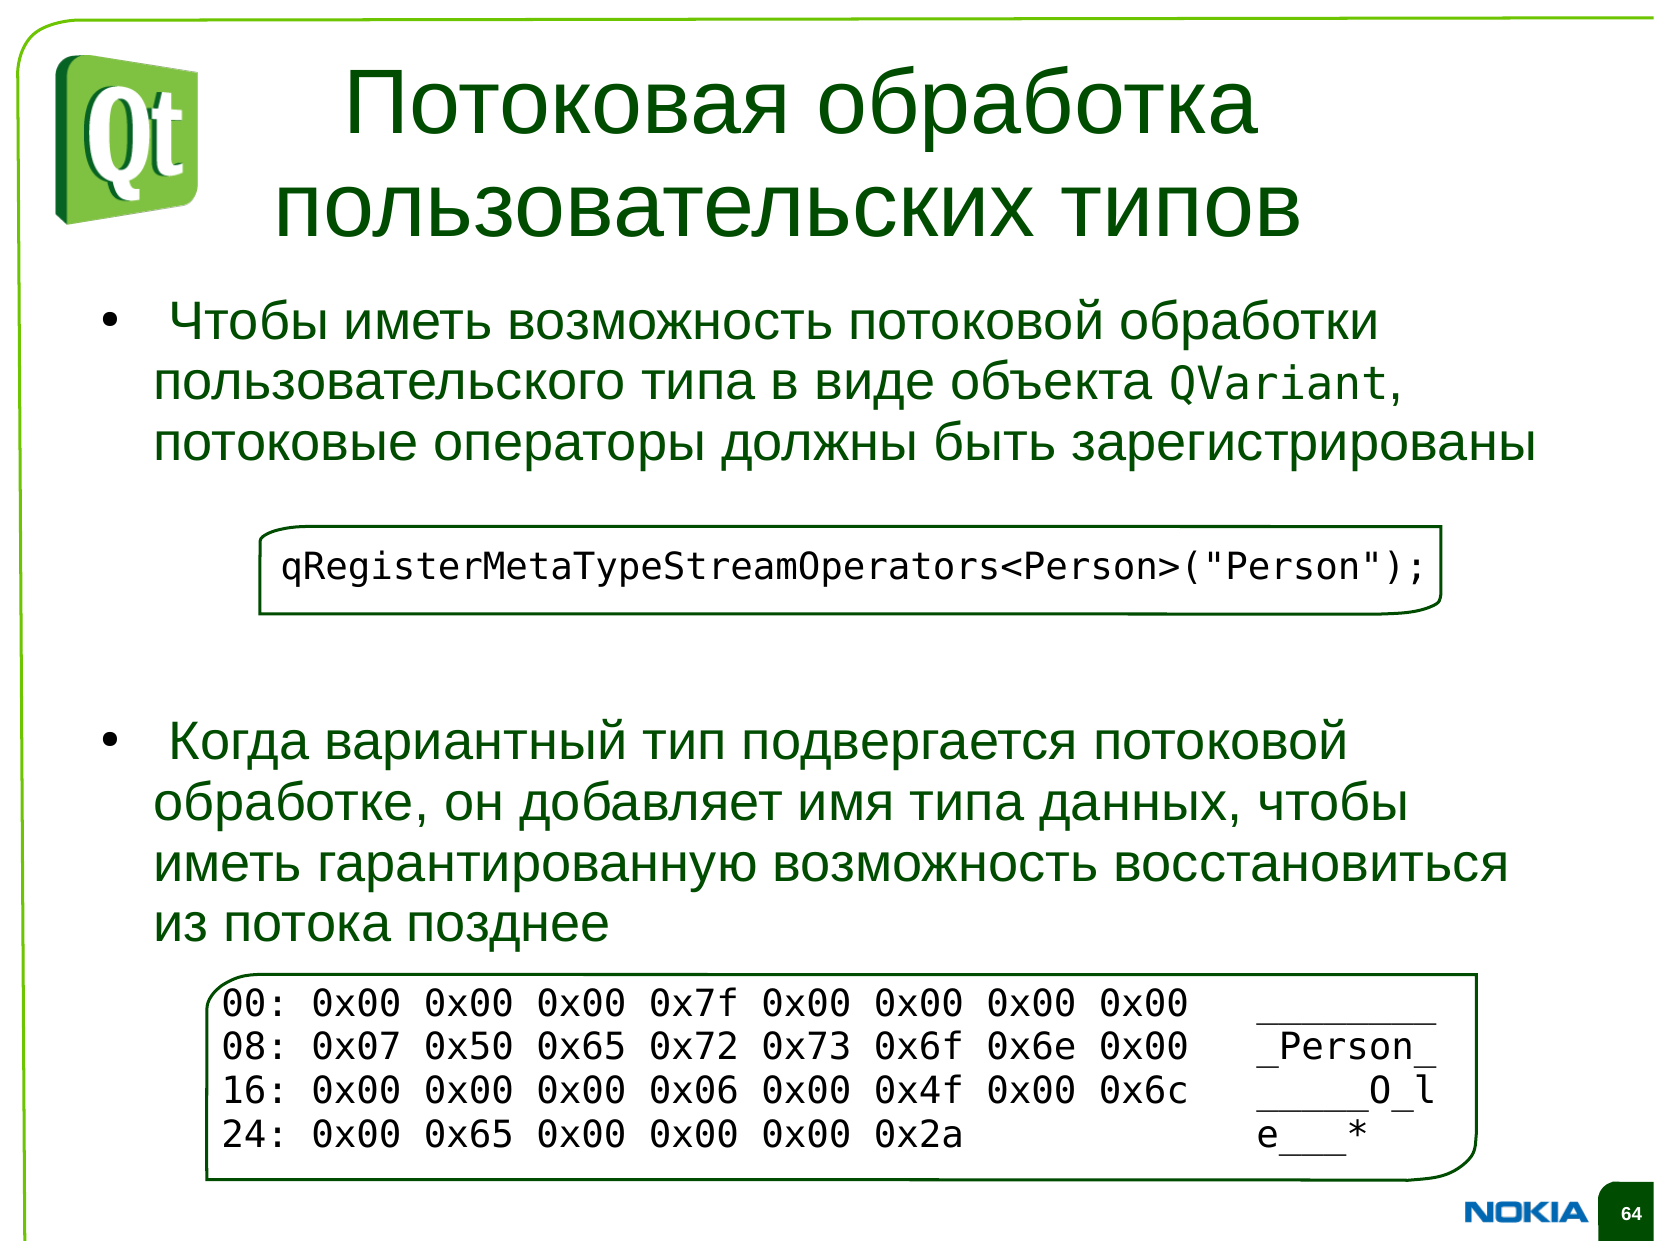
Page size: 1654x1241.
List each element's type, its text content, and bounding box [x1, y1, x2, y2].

title Потоковая обработка пользовательских типов [251, 49, 1327, 257]
picture [55, 55, 198, 225]
list Чтобы иметь возможность потоковой обработки пользовательского типа в виде объекта QVariant, потоковые операторы должны быть зарегистрированы Когда вариантный тип подвергается потоковой обработке, он добавляет имя типа данных, чтобы иметь гарантированную возможность восстановиться из потока позднее [82, 290, 1571, 1094]
text_box 00: 0x00 0x00 0x00 0x7f 0x00 0x00 0x00 0x00 ________ 08: 0x07 0x50 0x65 0x72 0x73 0x6f 0x6e 0x00 _Person_ 16: 0x00 0x00 0x00 0x06 0x00 0x4f 0x00 0x6c _____O_l 24: 0x00 0x65 0x00 0x00 0x00 0x2a e___* [206, 1175, 1452, 1207]
picture [1465, 1201, 1589, 1223]
text_box 00: 0x00 0x00 0x00 0x7f 0x00 0x00 0x00 0x00 ________ 08: 0x07 0x50 0x65 0x72 0x73 0x6f 0x6e 0x00 _Person_ 16: 0x00 0x00 0x00 0x06 0x00 0x4f 0x00 0x6c _____O_l 24: 0x00 0x65 0x00 0x00 0x00 0x2a e___* [209, 976, 1452, 1178]
text_box qRegisterMetaTypeStreamOperators<Person>("Person"); [265, 537, 1439, 596]
